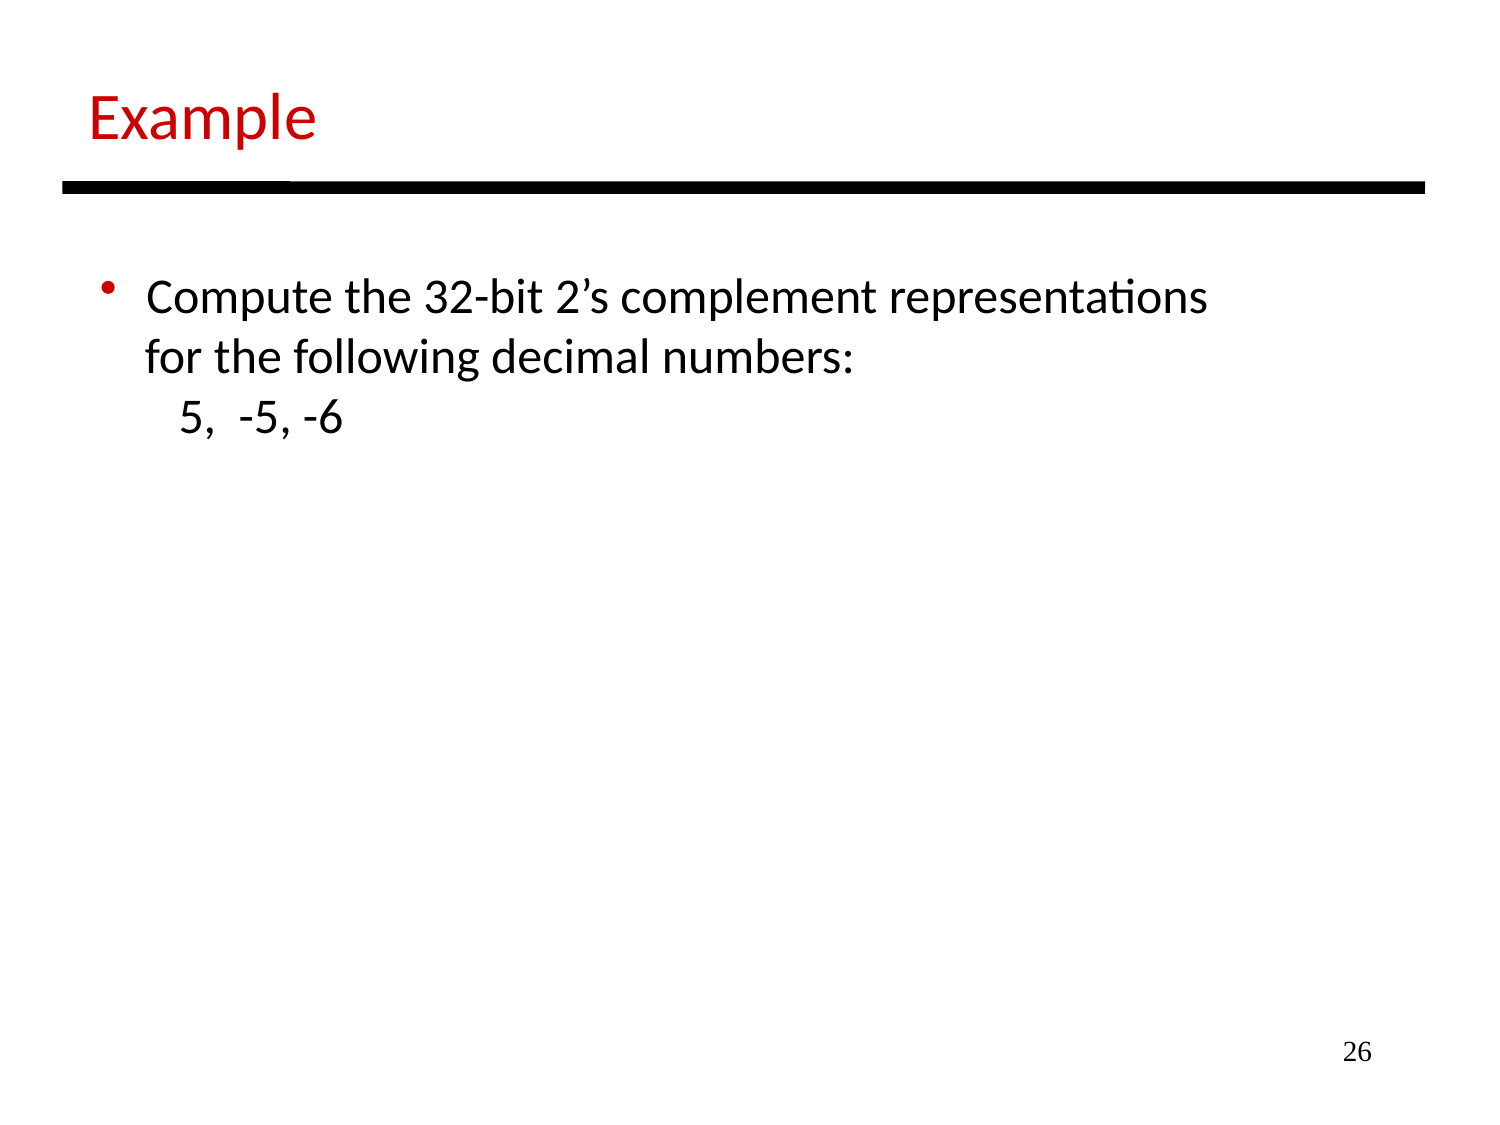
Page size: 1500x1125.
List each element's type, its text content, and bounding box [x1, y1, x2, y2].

text_box Example [73, 65, 333, 160]
text_box Compute the 32-bit 2’s complement representations for the following decimal numbers: 5, -5, -6 [85, 256, 1224, 452]
slide_number <number> [1074, 1025, 1388, 1100]
